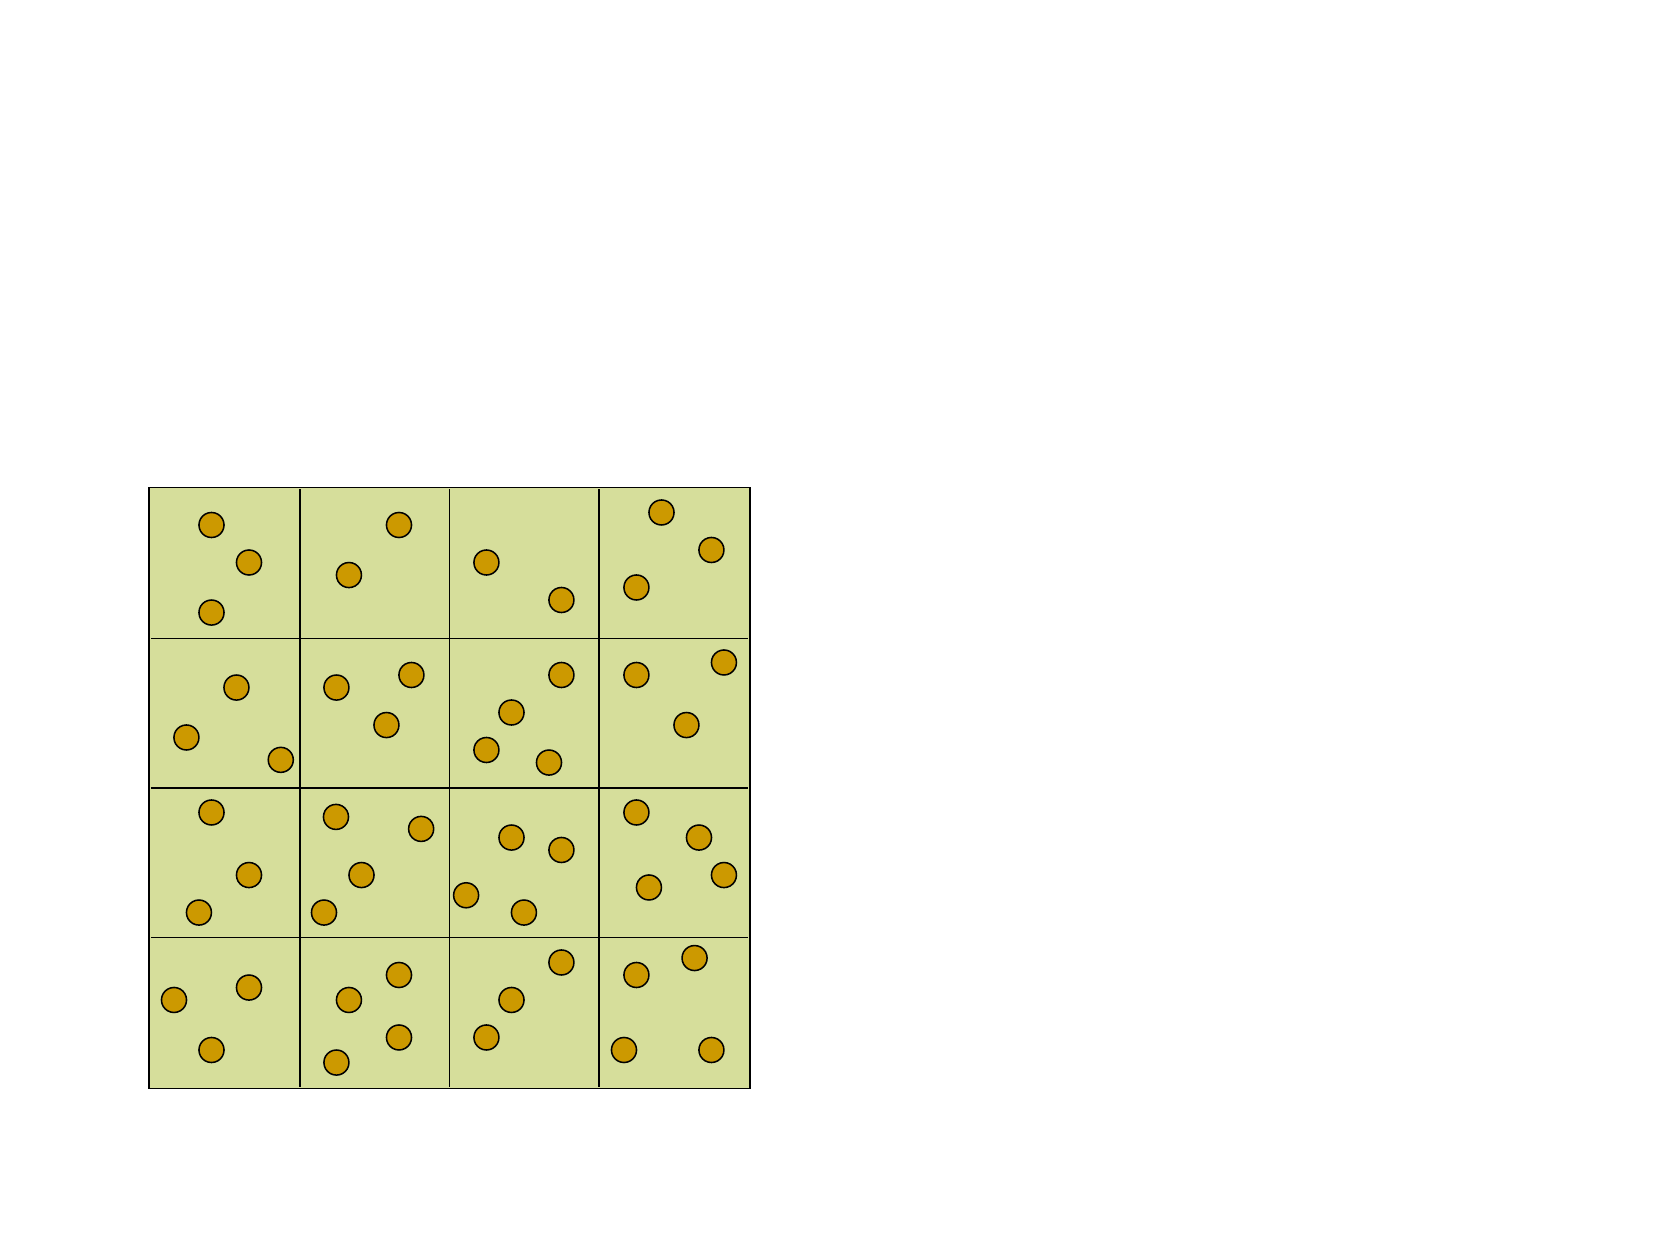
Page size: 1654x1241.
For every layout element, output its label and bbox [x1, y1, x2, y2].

text_box [148, 487, 750, 1089]
